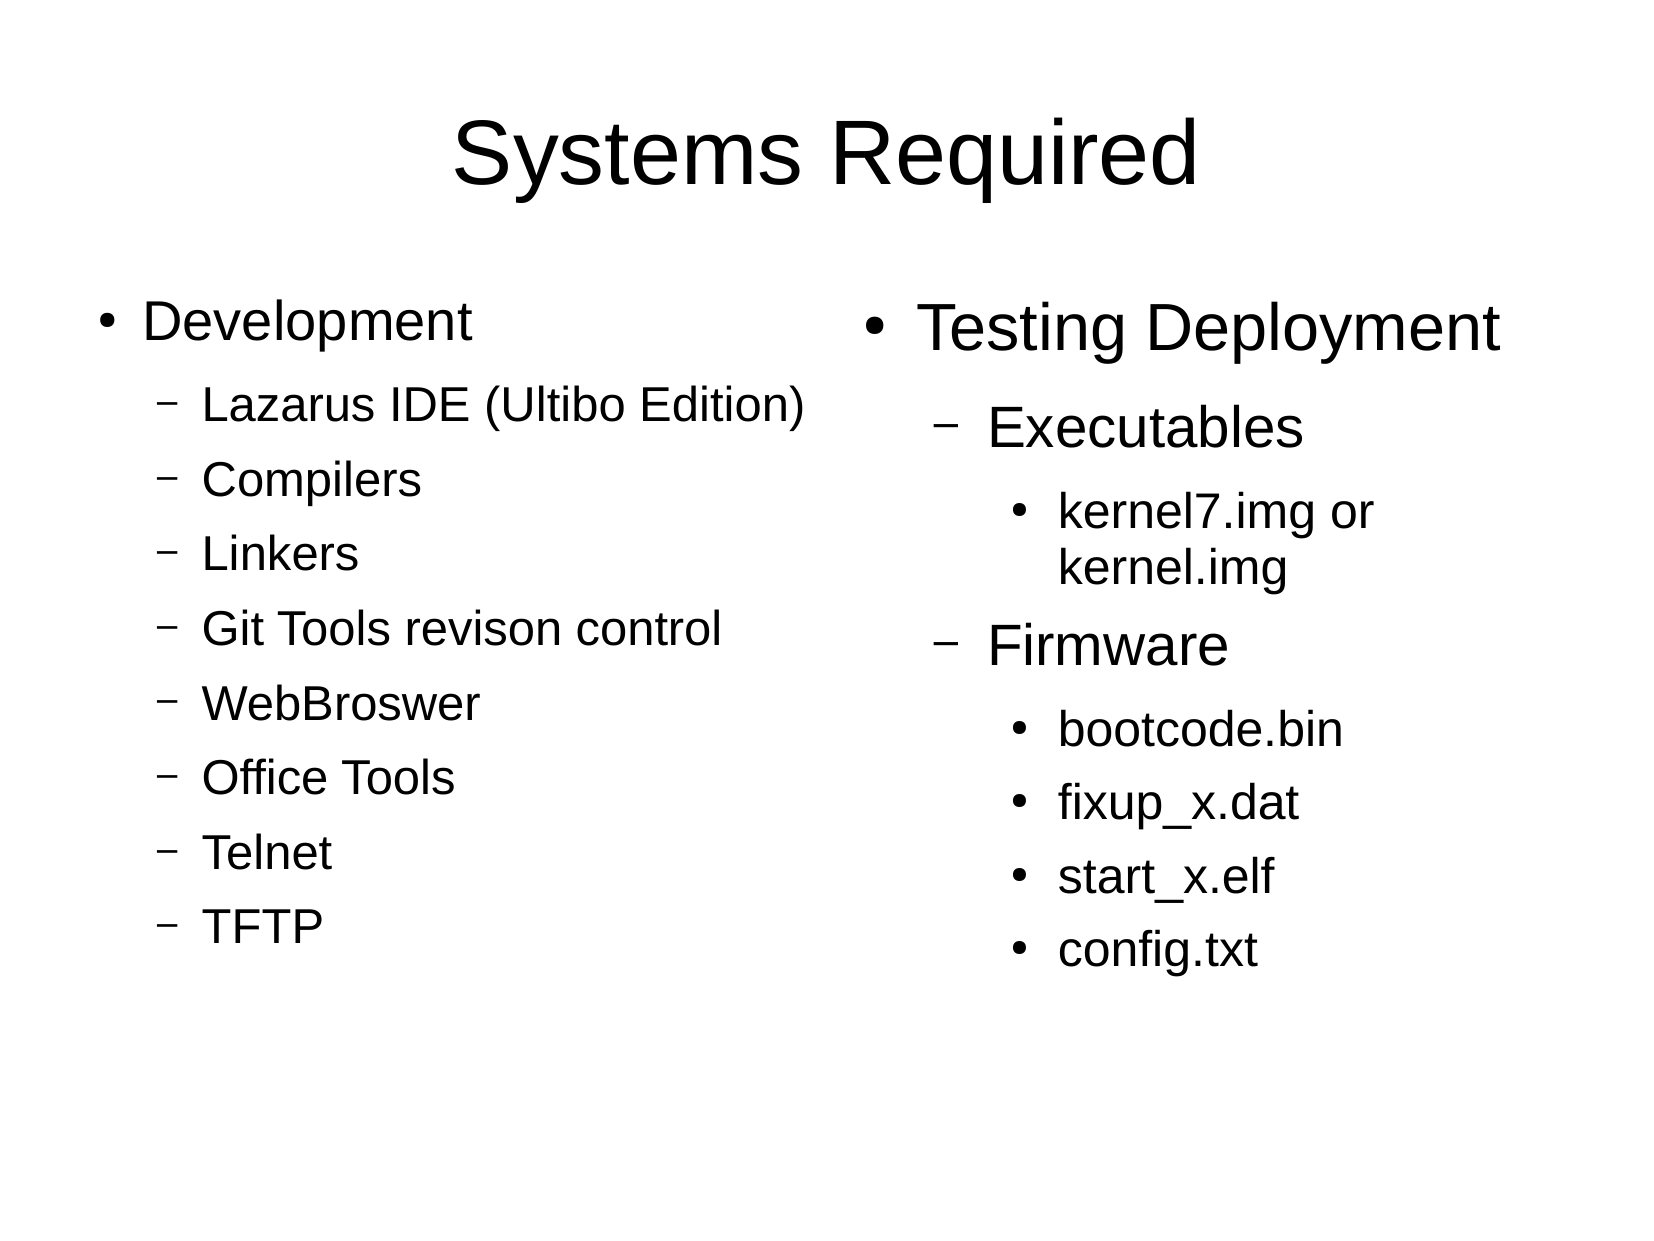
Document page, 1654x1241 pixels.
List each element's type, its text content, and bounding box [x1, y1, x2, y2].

title Systems Required [82, 49, 1571, 257]
list Development Lazarus IDE (Ultibo Edition) Compilers Linkers Git Tools revison control WebBroswer Office Tools Telnet TFTP [82, 290, 809, 1010]
list Testing Deployment Executables kernel7.img or kernel.img Firmware bootcode.bin fixup_x.dat start_x.elf config.txt [845, 290, 1572, 1010]
